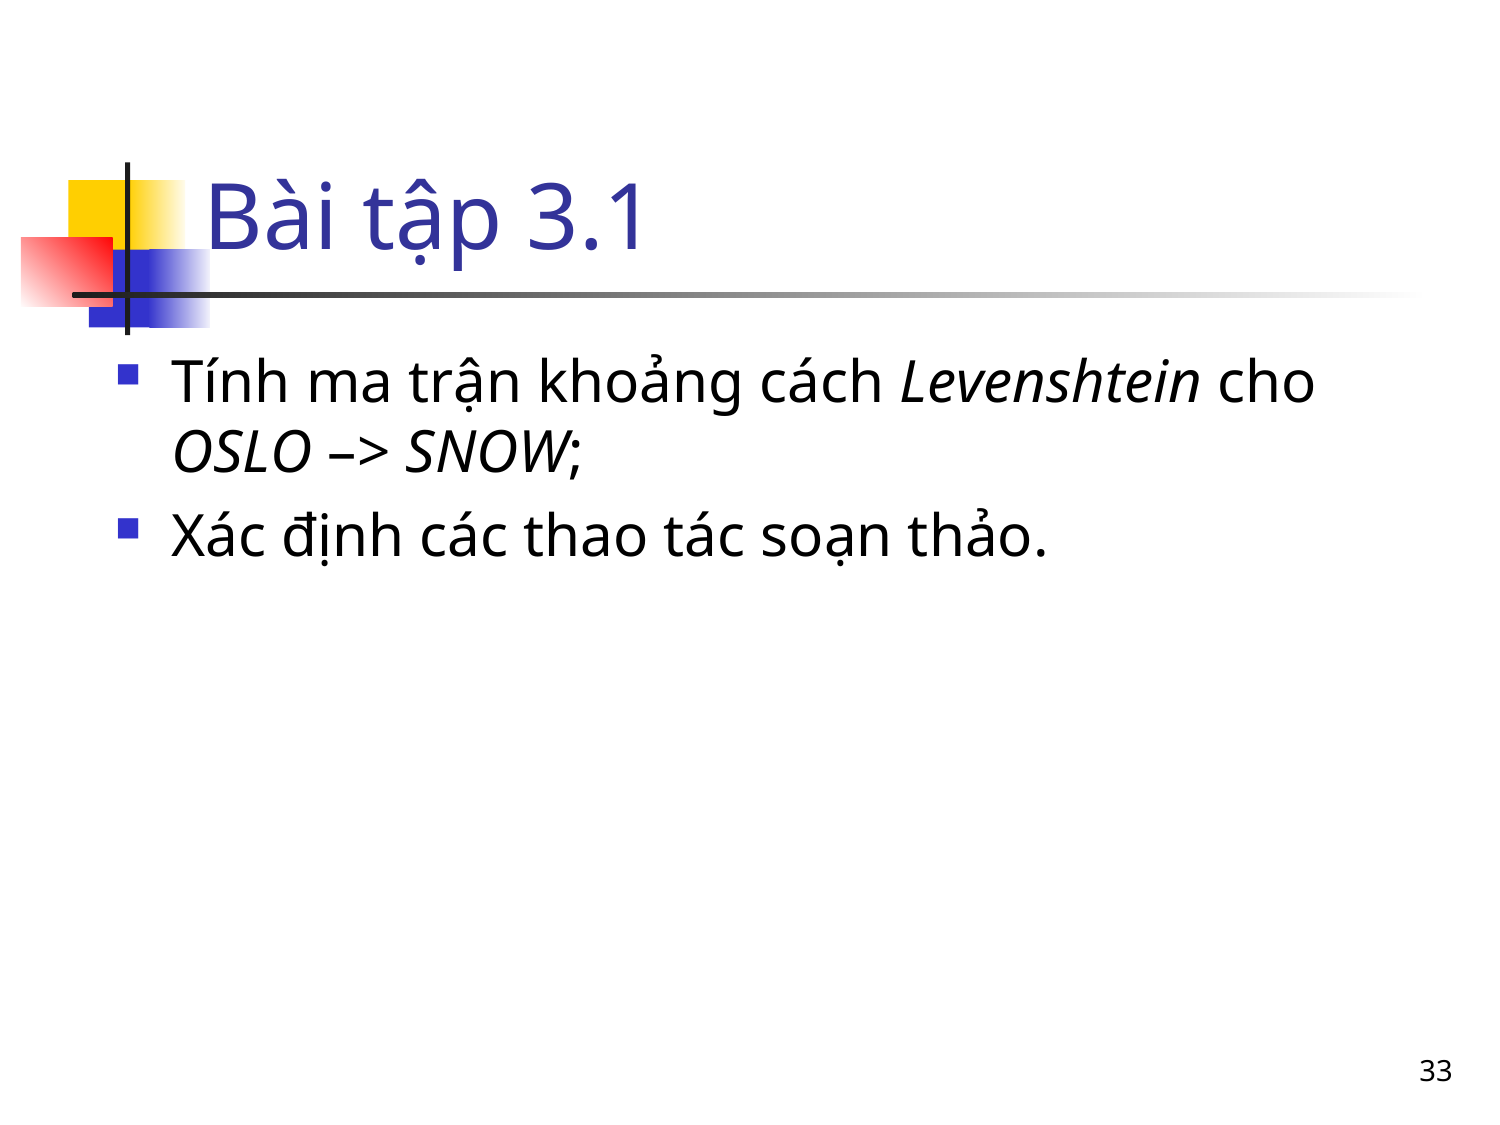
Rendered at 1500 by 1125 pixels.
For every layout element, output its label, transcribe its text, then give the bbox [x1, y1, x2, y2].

list Tính ma trận khoảng cách Levenshtein cho OSLO –> SNOW; Xác định các thao tác soạn thảo. [100, 336, 1469, 1012]
title Bài tập 3.1 [188, 35, 1468, 276]
text_box <number> [1155, 1024, 1468, 1100]
